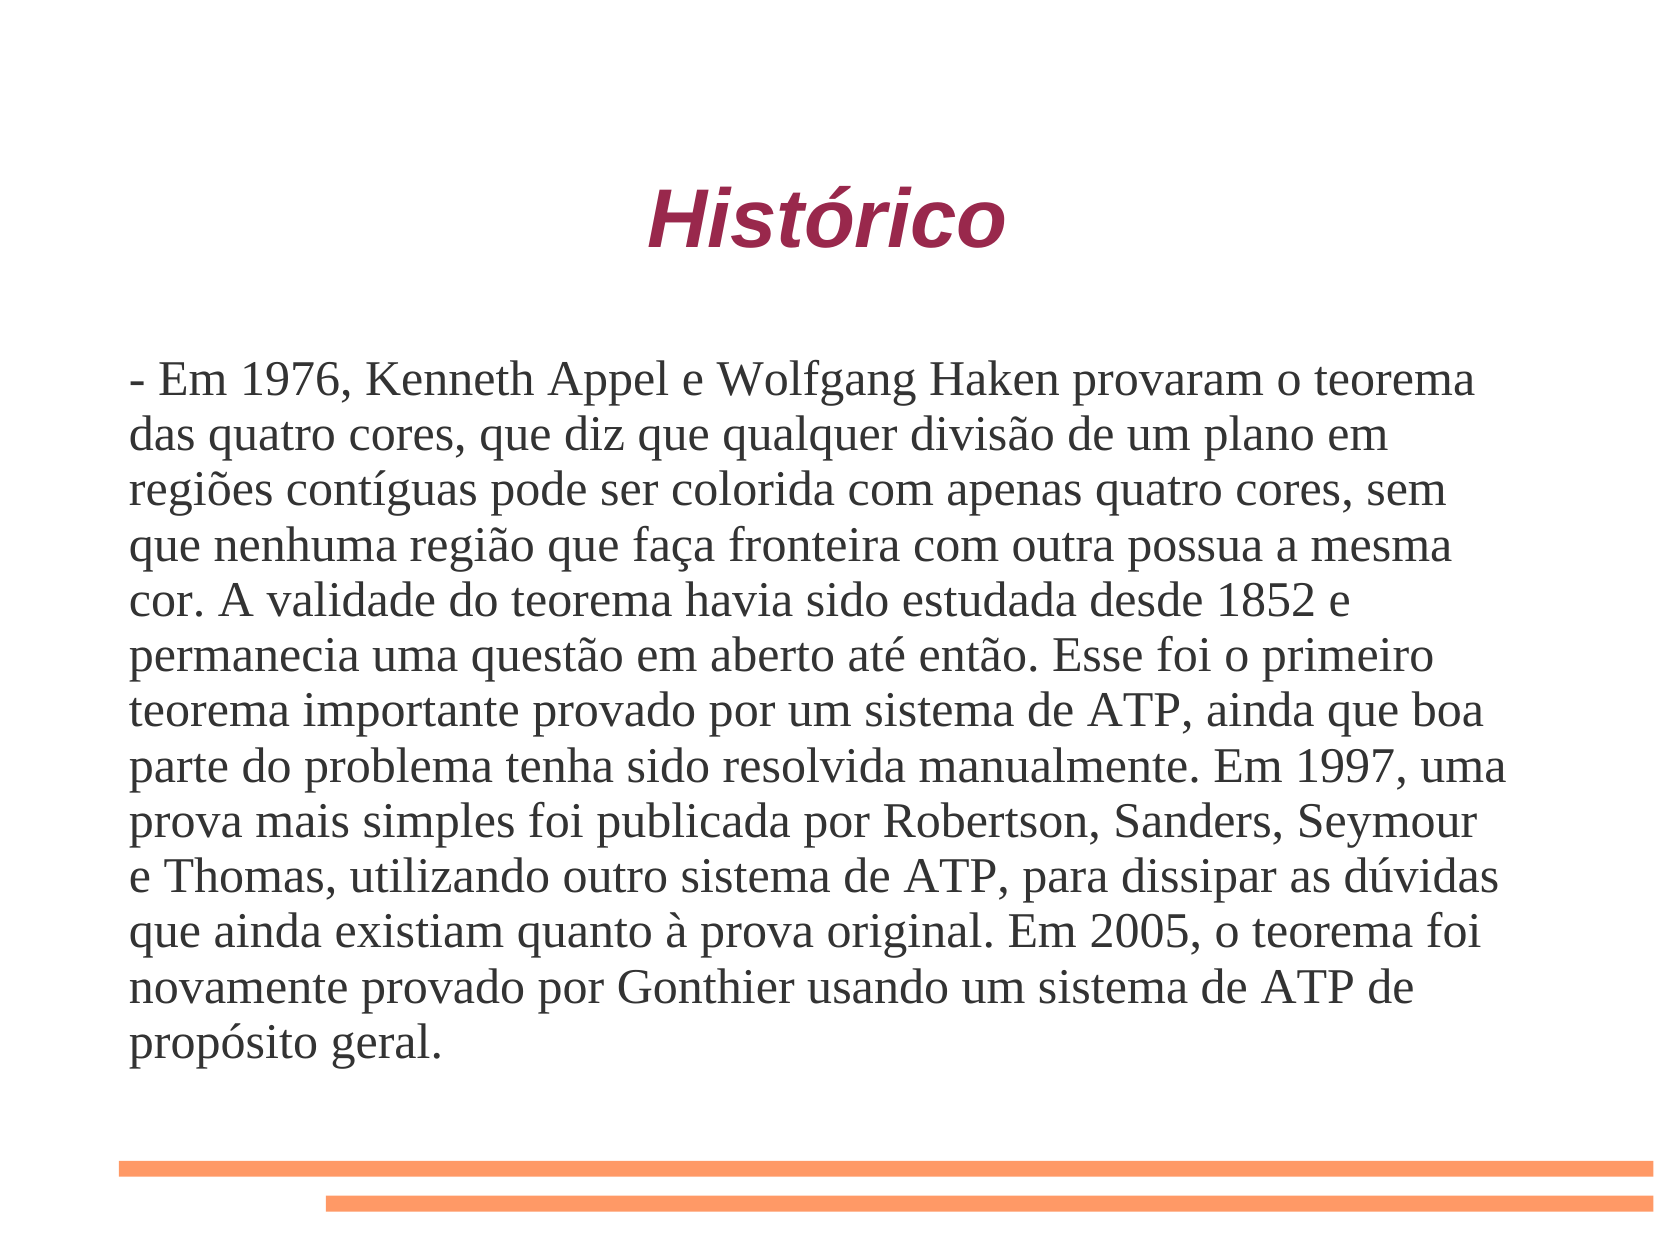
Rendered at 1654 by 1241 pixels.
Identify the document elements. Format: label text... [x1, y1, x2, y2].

title Histórico [121, 114, 1534, 322]
list - Em 1976, Kenneth Appel e Wolfgang Haken provaram o teorema das quatro cores, que diz que qualquer divisão de um plano em regiões contíguas pode ser colorida com apenas quatro cores, sem que nenhuma região que faça fronteira com outra possua a mesma cor. A validade do teorema havia sido estudada desde 1852 e permanecia uma questão em aberto até então. Esse foi o primeiro teorema importante provado por um sistema de ATP, ainda que boa parte do problema tenha sido resolvida manualmente. Em 1997, uma prova mais simples foi publicada por Robertson, Sanders, Seymour e Thomas, utilizando outro sistema de ATP, para dissipar as dúvidas que ainda existiam quanto à prova original. Em 2005, o teorema foi novamente provado por Gonthier usando um sistema de ATP de propósito geral. [129, 350, 1510, 1133]
